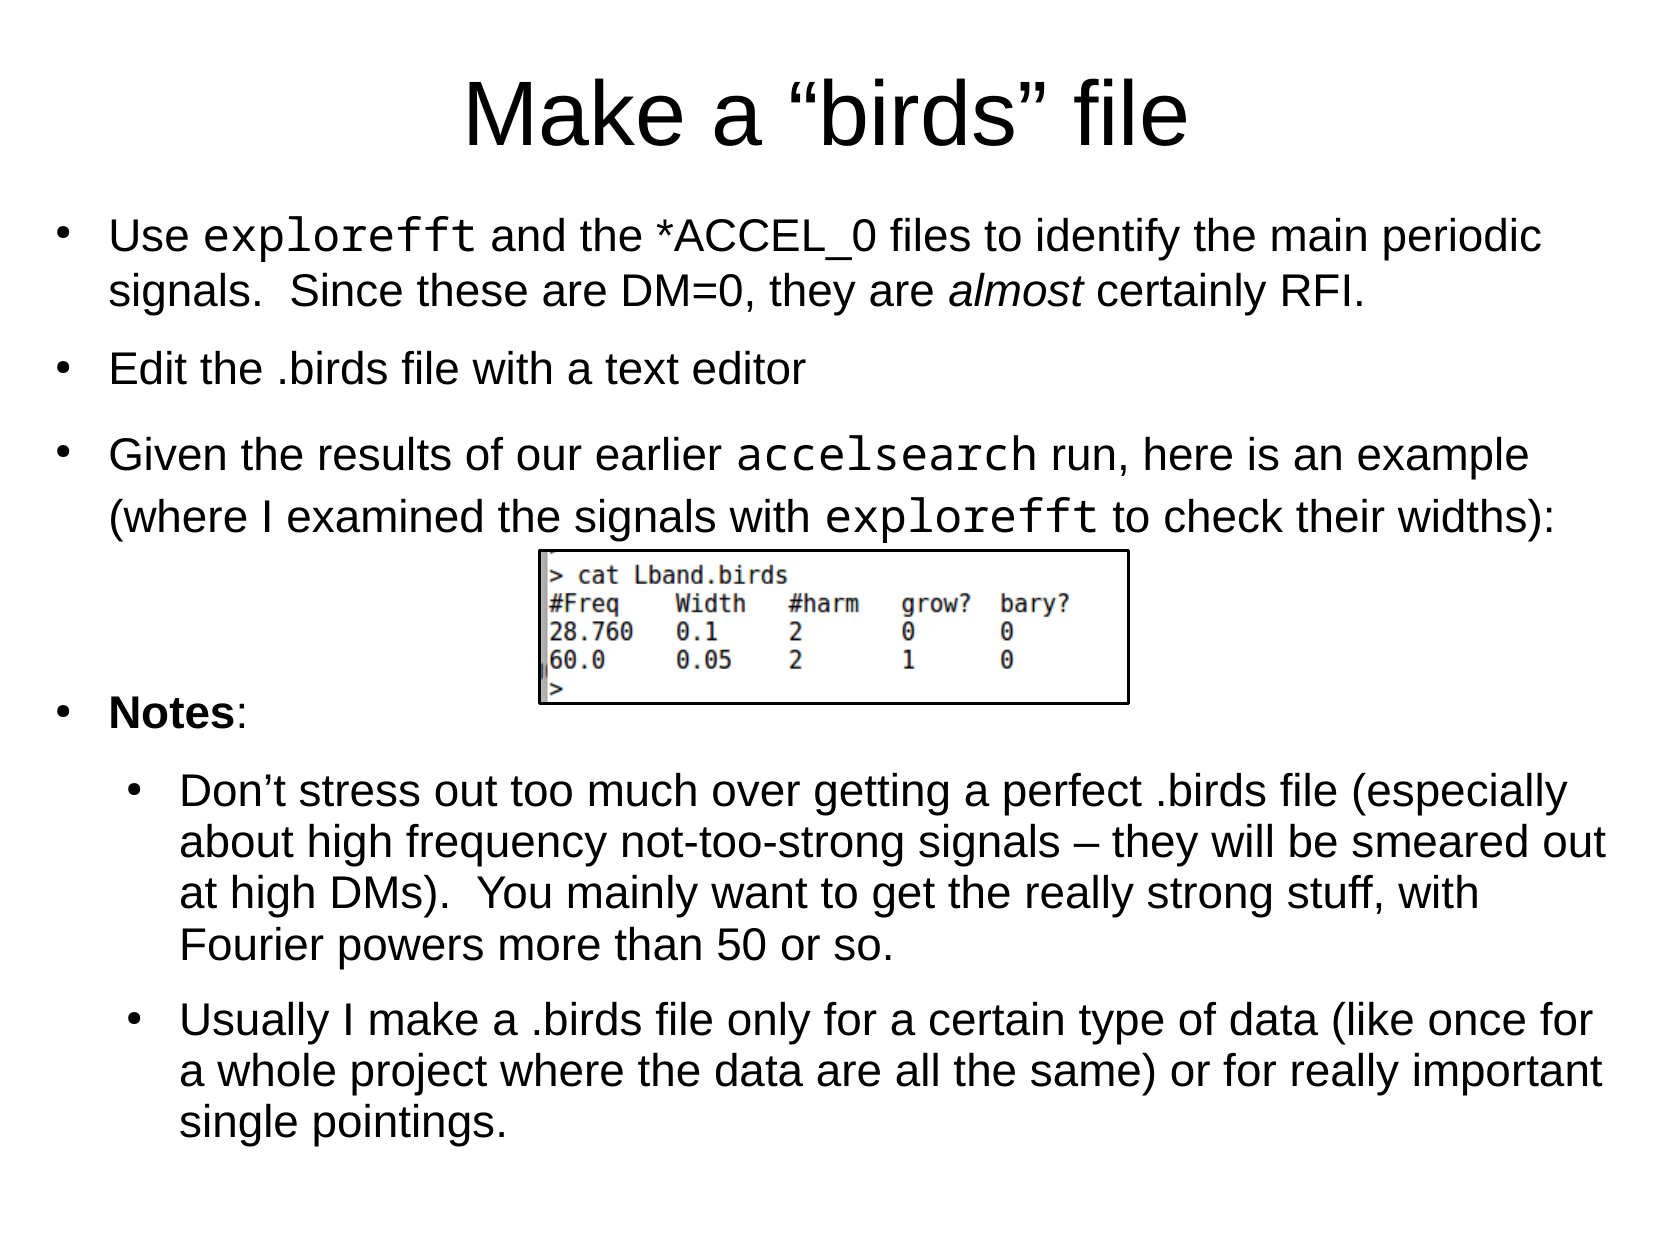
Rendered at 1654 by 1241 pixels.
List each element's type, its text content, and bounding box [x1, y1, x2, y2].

list Use explorefft and the *ACCEL_0 files to identify the main periodic signals. Since these are DM=0, they are almost certainly RFI. Edit the .birds file with a text editor Given the results of our earlier accelsearch run, here is an example (where I examined the signals with explorefft to check their widths): [37, 201, 1631, 488]
list Notes: Don’t stress out too much over getting a perfect .birds file (especially about high frequency not-too-strong signals – they will be smeared out at high DMs). You mainly want to get the really strong stuff, with Fourier powers more than 50 or so. Usually I make a .birds file only for a certain type of data (like once for a whole project where the data are all the same) or for really important single pointings. [37, 686, 1631, 973]
picture [540, 551, 1127, 702]
title Make a “birds” file [82, 41, 1571, 186]
